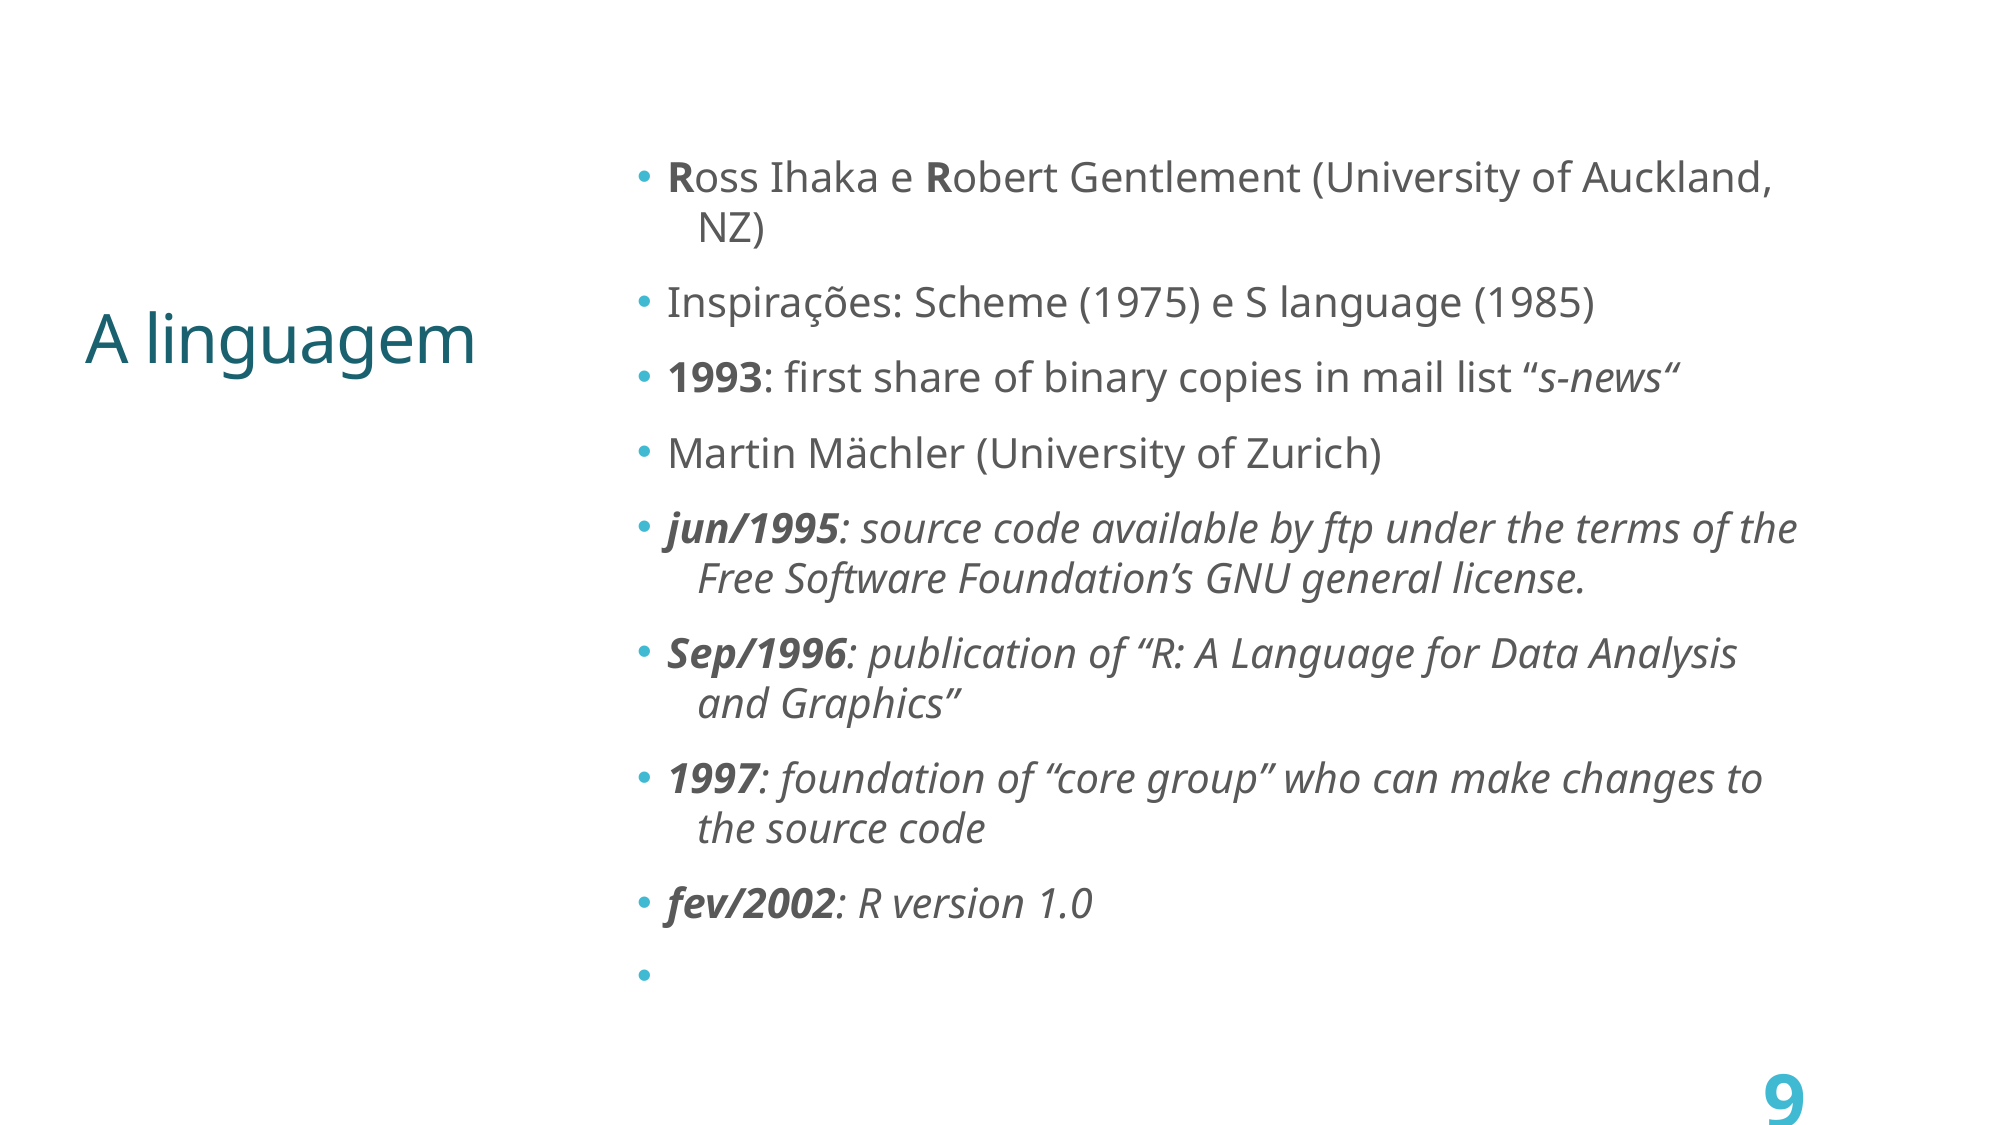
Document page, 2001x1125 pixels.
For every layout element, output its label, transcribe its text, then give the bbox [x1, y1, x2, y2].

list Ross Ihaka e Robert Gentlement (University of Auckland, NZ) Inspirações: Scheme (1975) e S language (1985) 1993: first share of binary copies in mail list “s-news“ Martin Mächler (University of Zurich) jun/1995: source code available by ftp under the terms of the Free Software Foundation’s GNU general license. Sep/1996: publication of “R: A Language for Data Analysis and Graphics” 1997: foundation of “core group” who can make changes to the source code fev/2002: R version 1.0 [622, 121, 1823, 1028]
text_box A linguagem História do R [0, 296, 564, 534]
slide_number 7 [1748, 1045, 2000, 1106]
